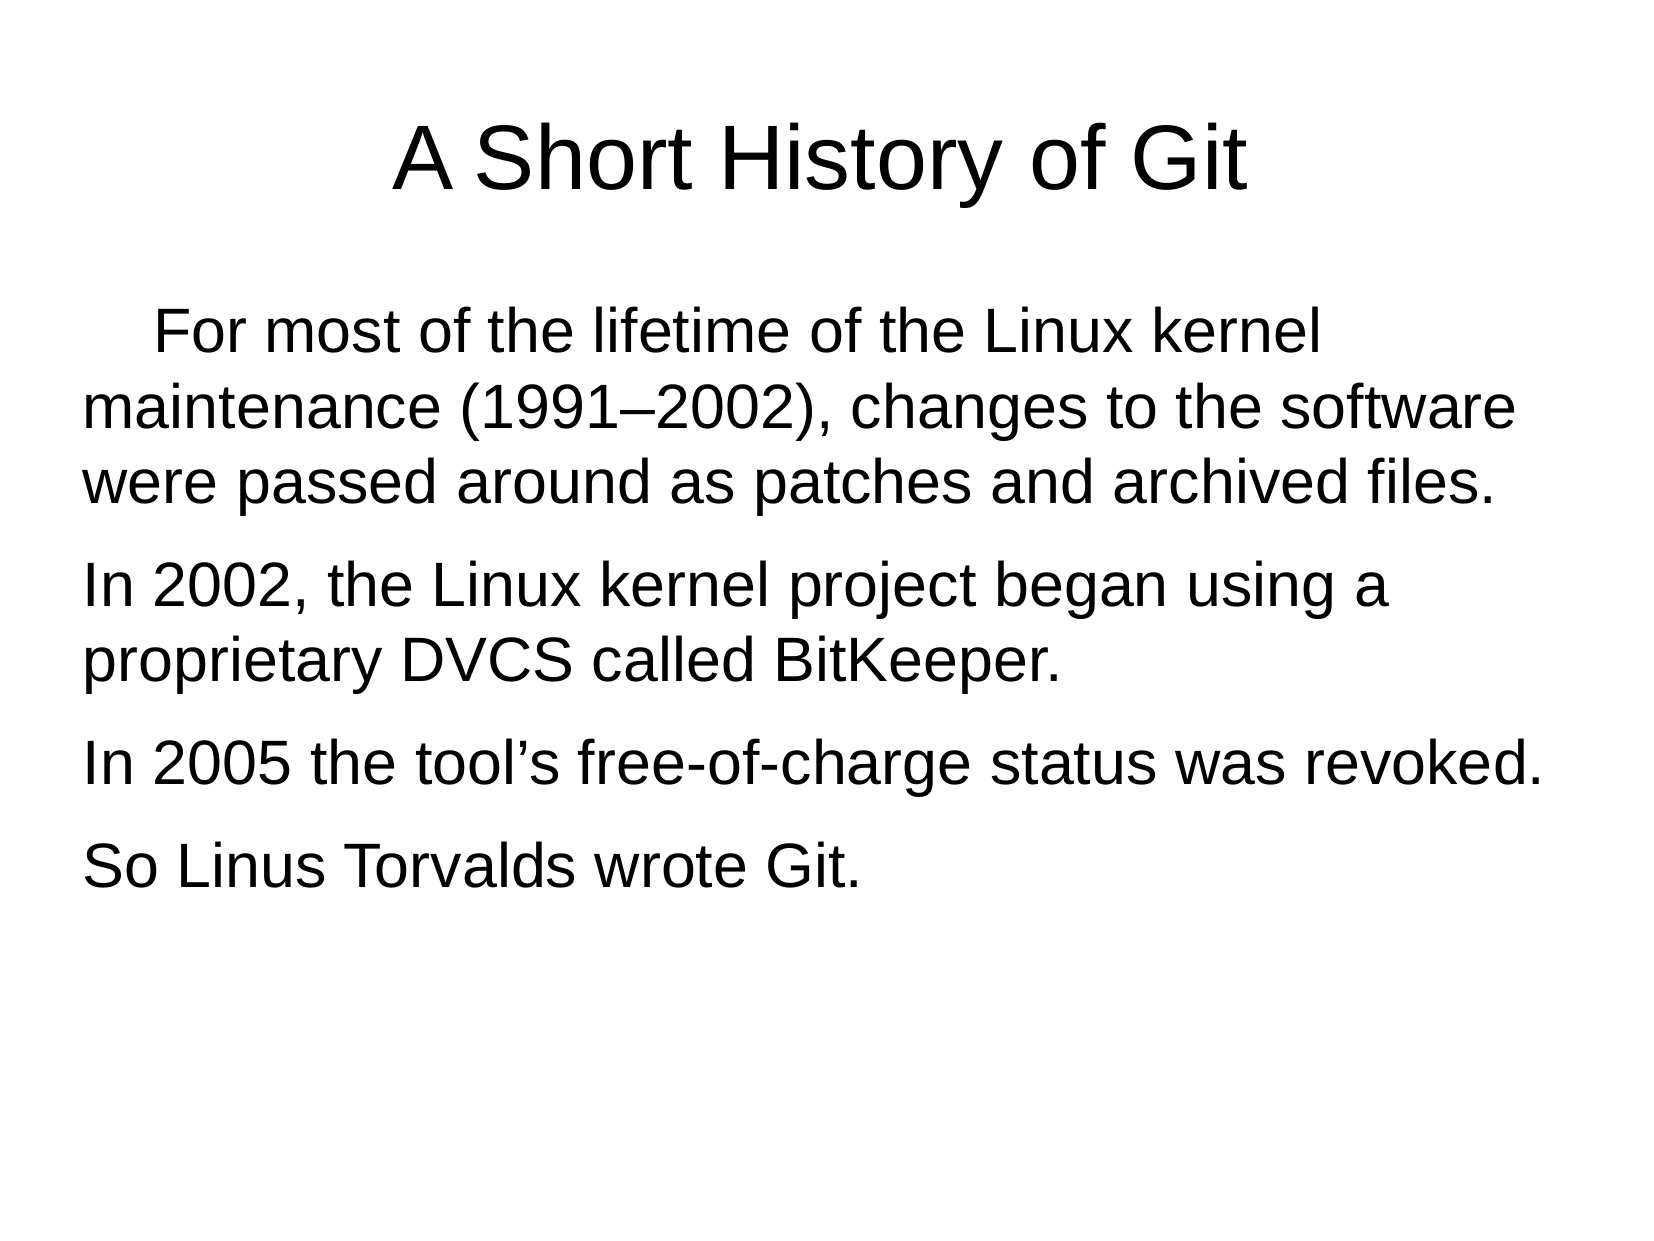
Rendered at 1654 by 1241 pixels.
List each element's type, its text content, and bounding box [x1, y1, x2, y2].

list For most of the lifetime of the Linux kernel maintenance (1991–2002), changes to the software were passed around as patches and archived files. In 2002, the Linux kernel project began using a proprietary DVCS called BitKeeper. In 2005 the tool’s free-of-charge status was revoked. So Linus Torvalds wrote Git. [82, 290, 1560, 1010]
title A Short History of Git [82, 49, 1560, 257]
